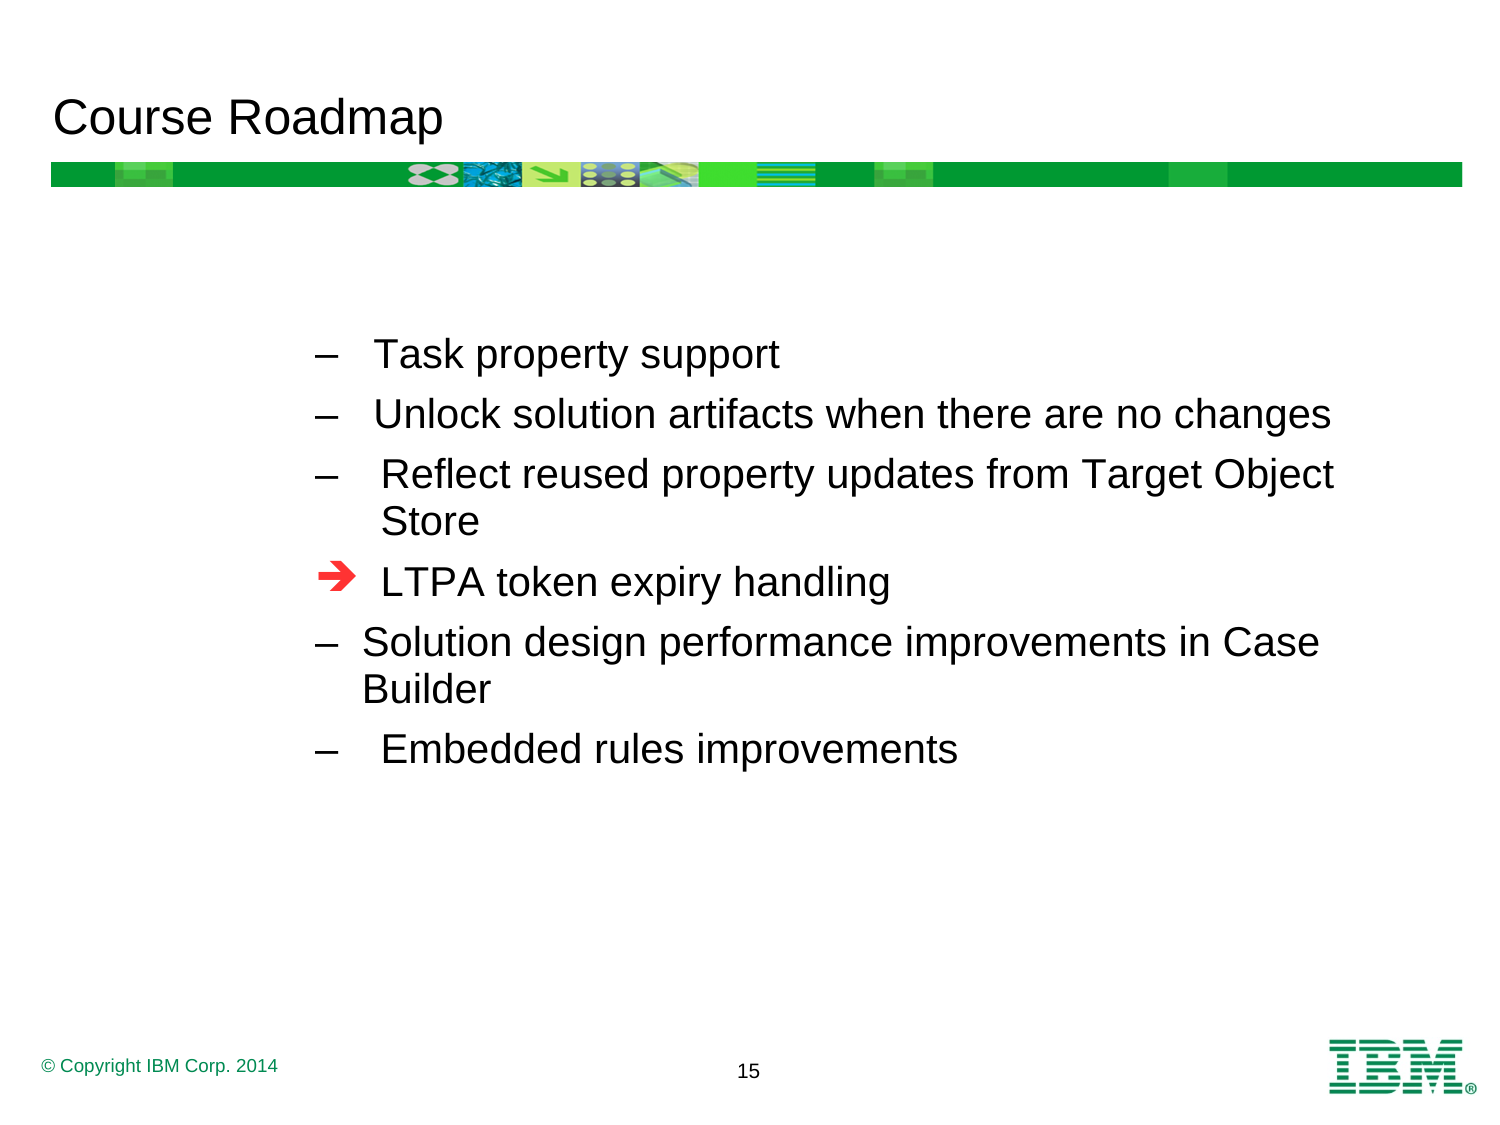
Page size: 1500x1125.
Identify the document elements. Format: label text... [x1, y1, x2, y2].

title Course Roadmap [37, 45, 1388, 188]
list Task property support Unlock solution artifacts when there are no changes Reflect reused property updates from Target Object Store LTPA token expiry handling Solution design performance improvements in Case Builder Embedded rules improvements [75, 262, 1426, 1005]
picture [50, 161, 1463, 189]
picture [1327, 1037, 1479, 1096]
